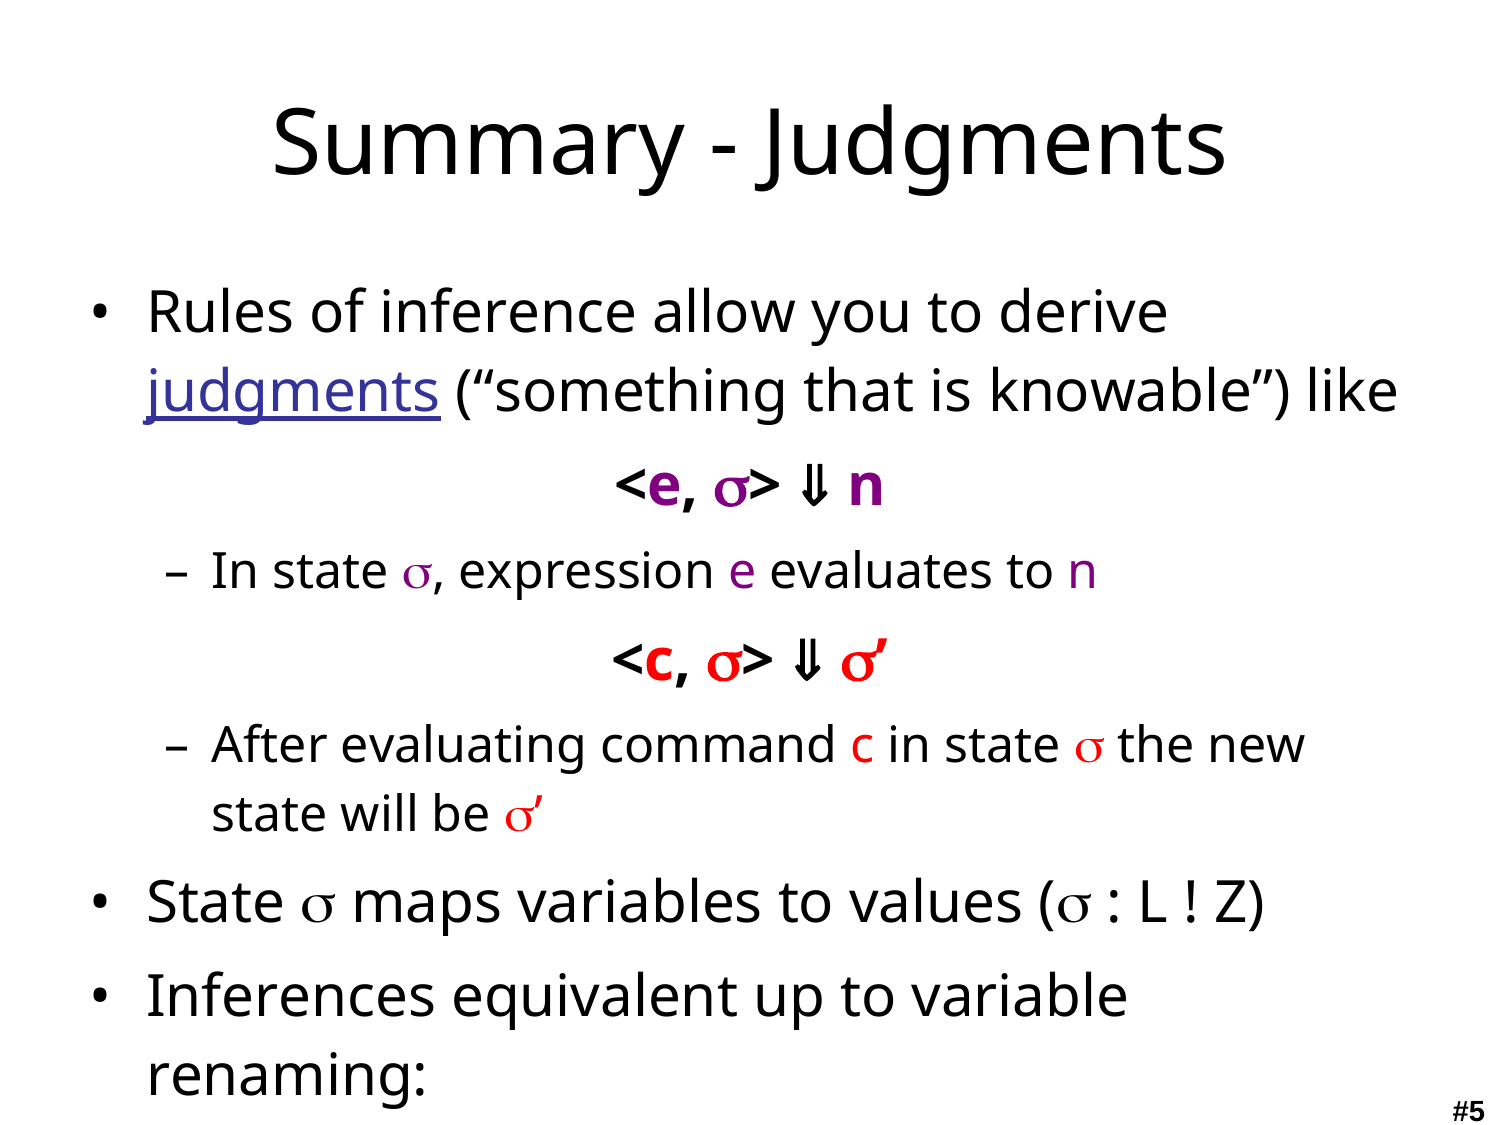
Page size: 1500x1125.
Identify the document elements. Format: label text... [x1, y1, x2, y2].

title Summary - Judgments [75, 45, 1426, 233]
list Rules of inference allow you to derive judgments (“something that is knowable”) like <e, >  n In state , expression e evaluates to n <c, >  ’ After evaluating command c in state  the new state will be ’ State  maps variables to values ( : L ! Z) Inferences equivalent up to variable renaming: <c, >  ’ === <c’, >   [75, 262, 1426, 1088]
